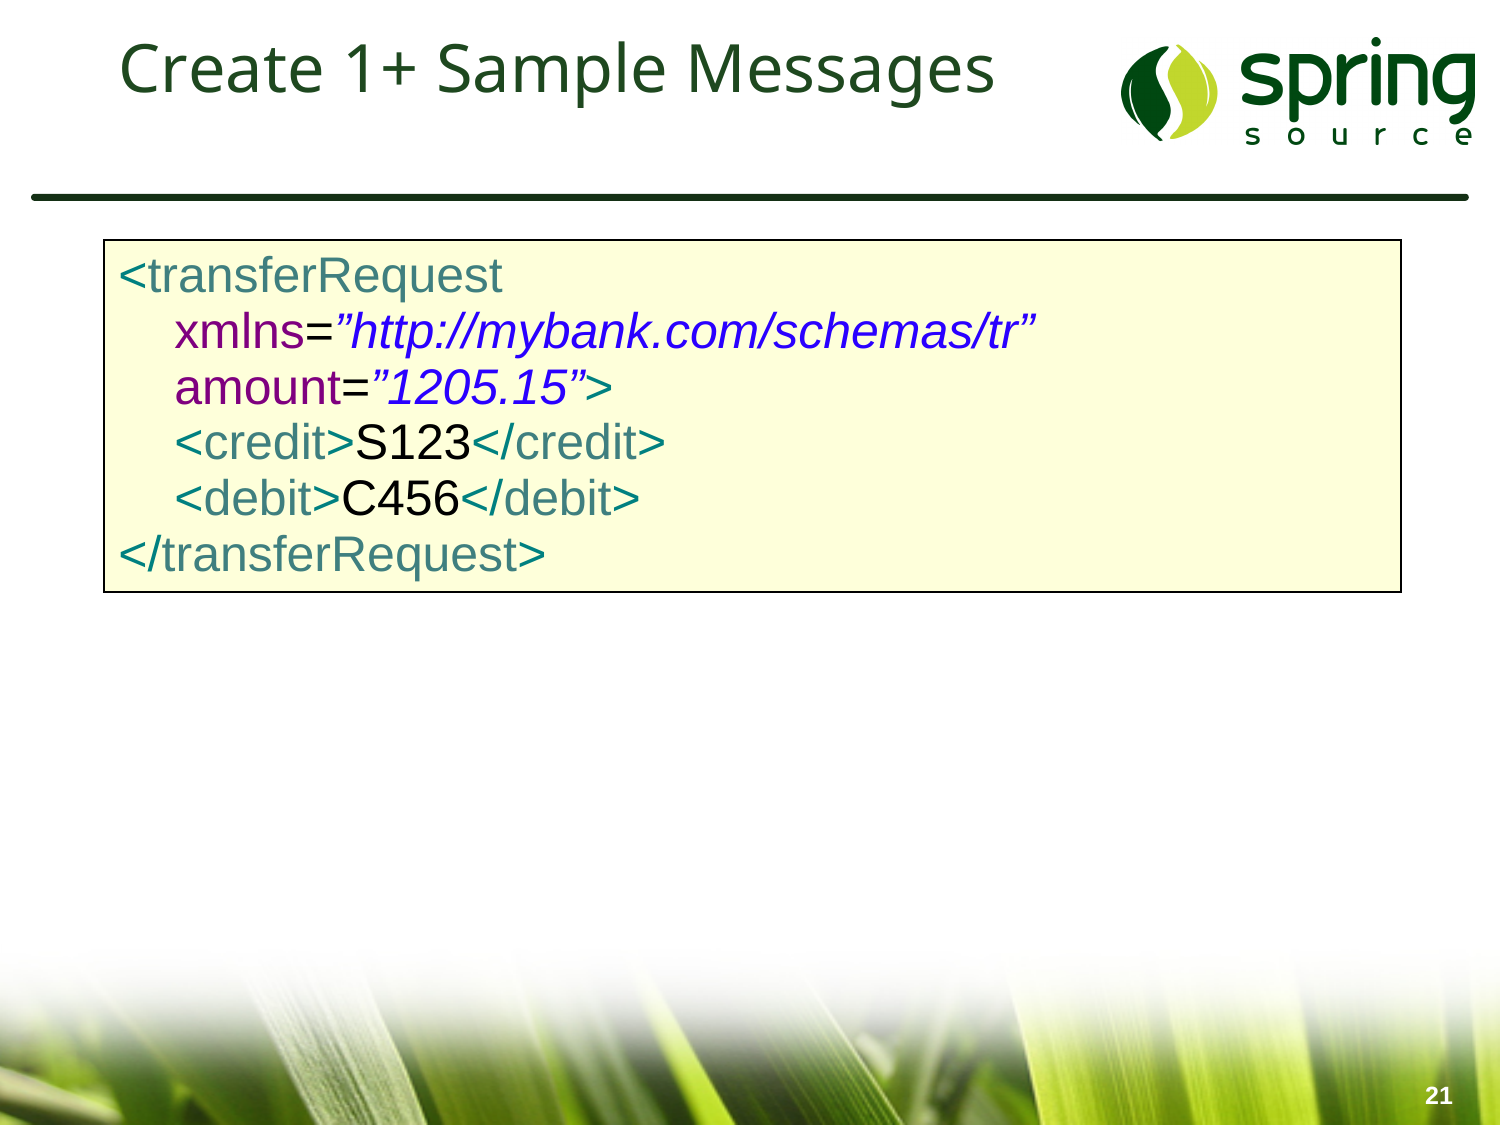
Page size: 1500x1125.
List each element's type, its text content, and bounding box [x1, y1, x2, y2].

picture [1136, 37, 1475, 145]
title Create 1+ Sample Messages [103, 13, 1136, 177]
text_box <transferRequest xmlns=”http://mybank.com/schemas/tr” amount=”1205.15”> <credit>S123</credit> <debit>C456</debit> </transferRequest> [103, 239, 1402, 592]
picture [0, 944, 1500, 1125]
